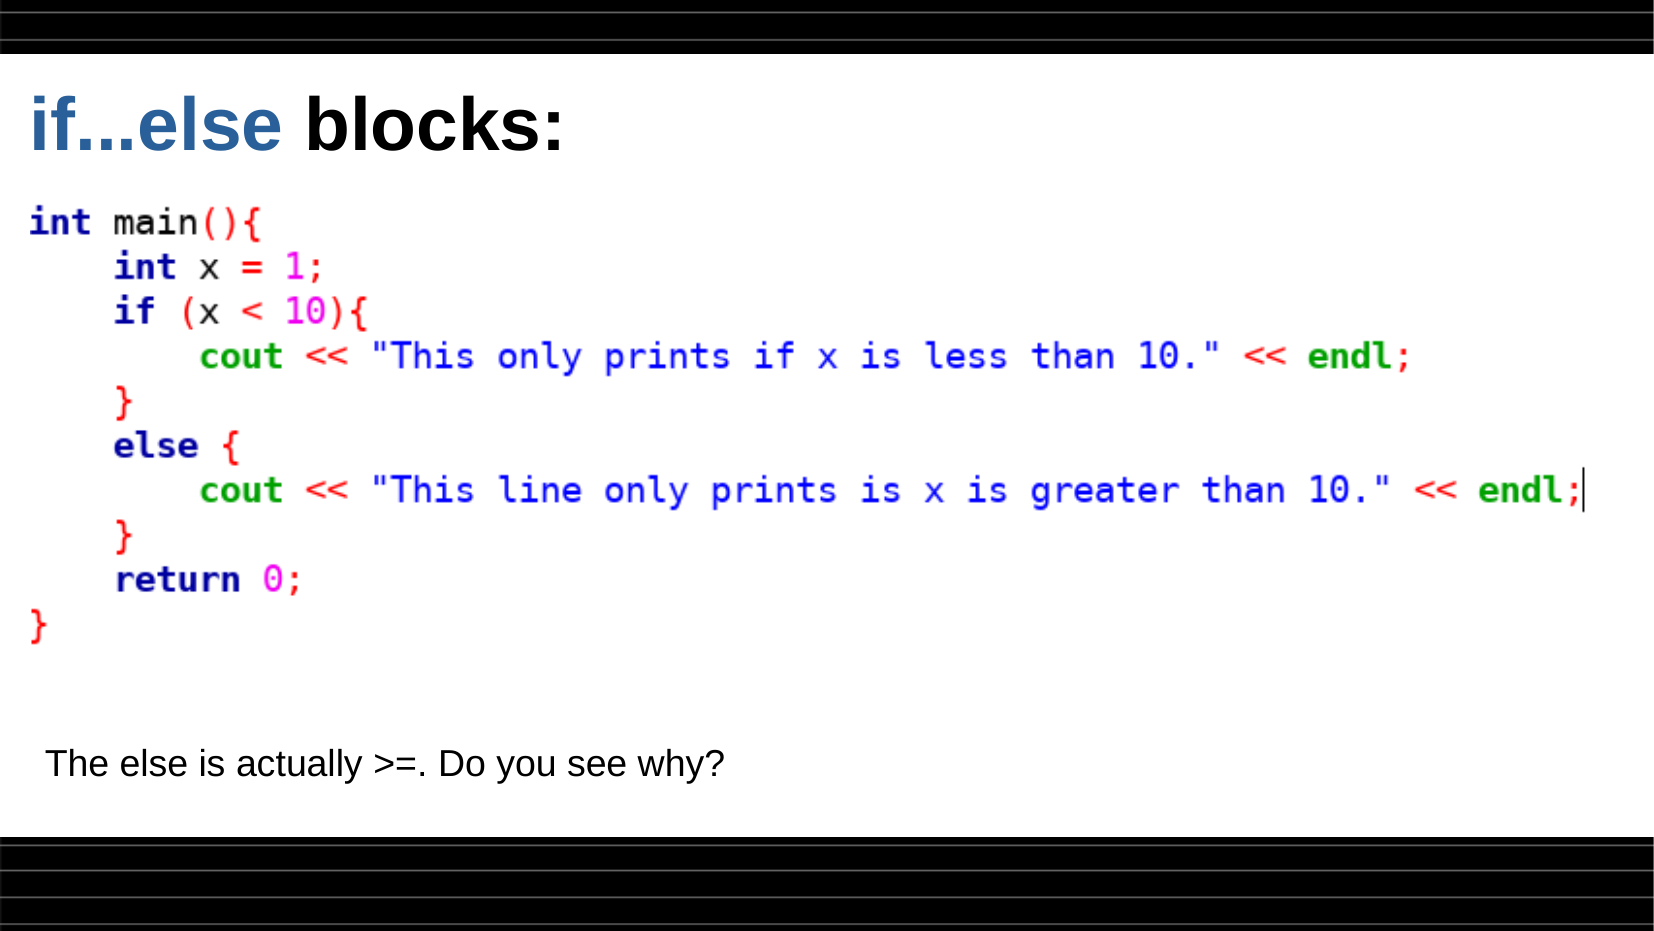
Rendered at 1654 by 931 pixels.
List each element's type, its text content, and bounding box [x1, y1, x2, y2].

picture [0, 837, 1654, 931]
text_box if...else blocks: [15, 75, 1591, 174]
text_box The else is actually >=. Do you see why? [30, 735, 871, 792]
picture [30, 194, 1612, 661]
picture [0, 0, 1654, 54]
